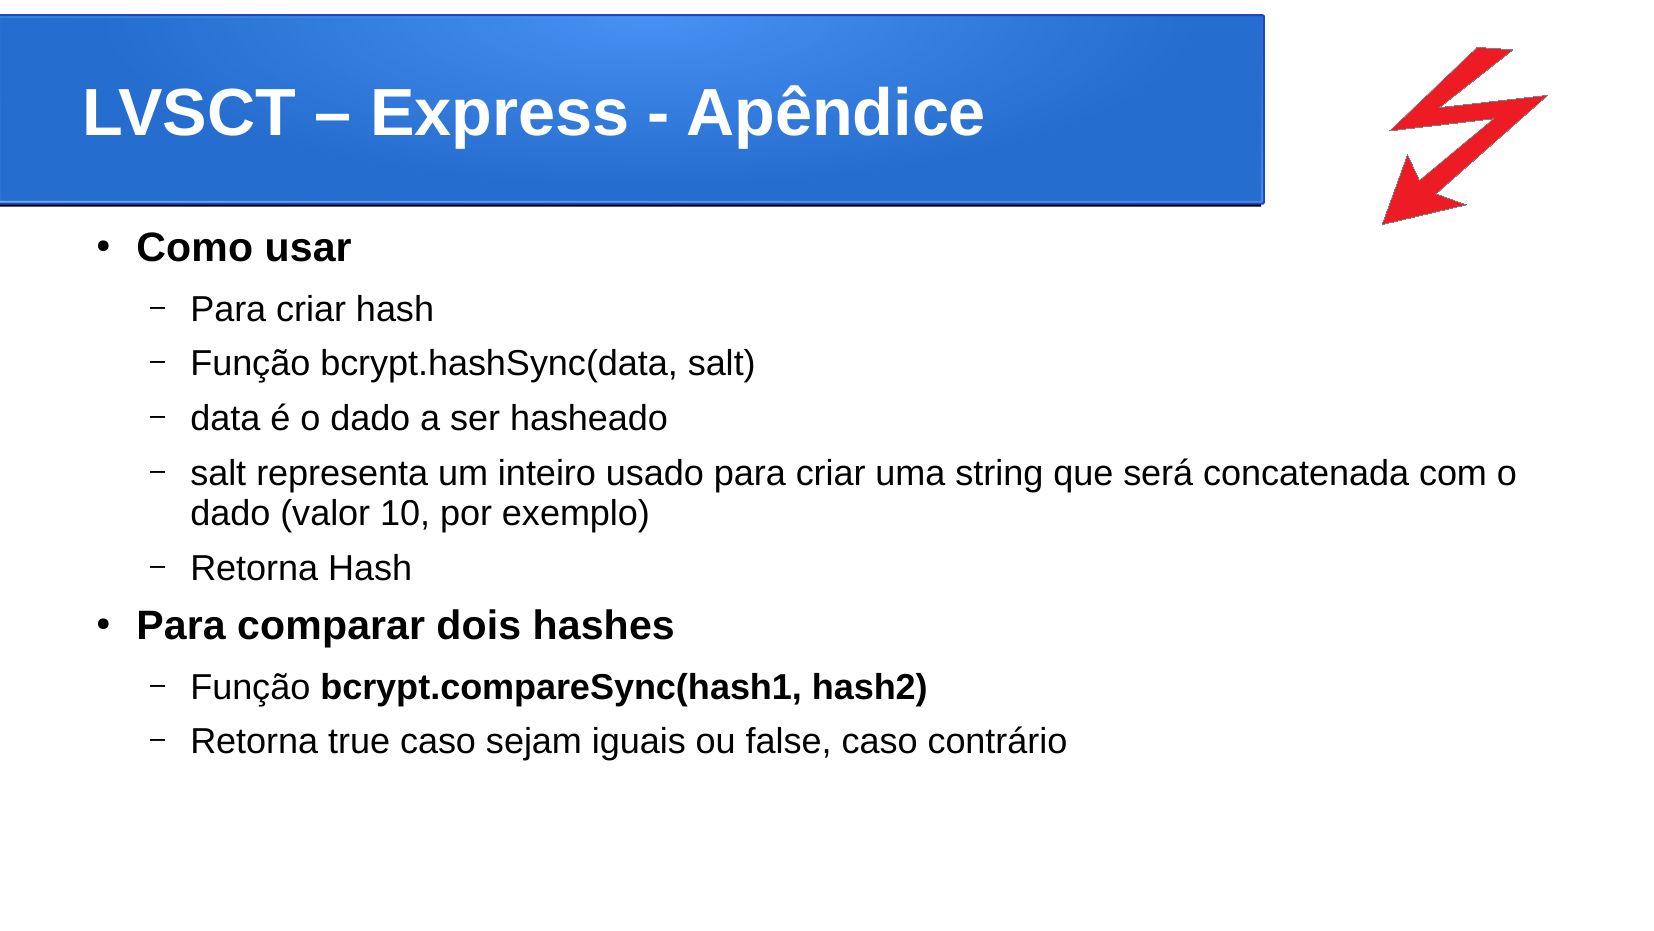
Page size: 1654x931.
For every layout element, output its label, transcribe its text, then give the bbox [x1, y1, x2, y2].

title LVSCT – Express - Apêndice [82, 35, 1235, 189]
text_box [1382, 47, 1548, 225]
list Como usar Para criar hash Função bcrypt.hashSync(data, salt) data é o dado a ser hasheado salt representa um inteiro usado para criar uma string que será concatenada com o dado (valor 10, por exemplo) Retorna Hash Para comparar dois hashes Função bcrypt.compareSync(hash1, hash2) Retorna true caso sejam iguais ou false, caso contrário [82, 224, 1571, 764]
